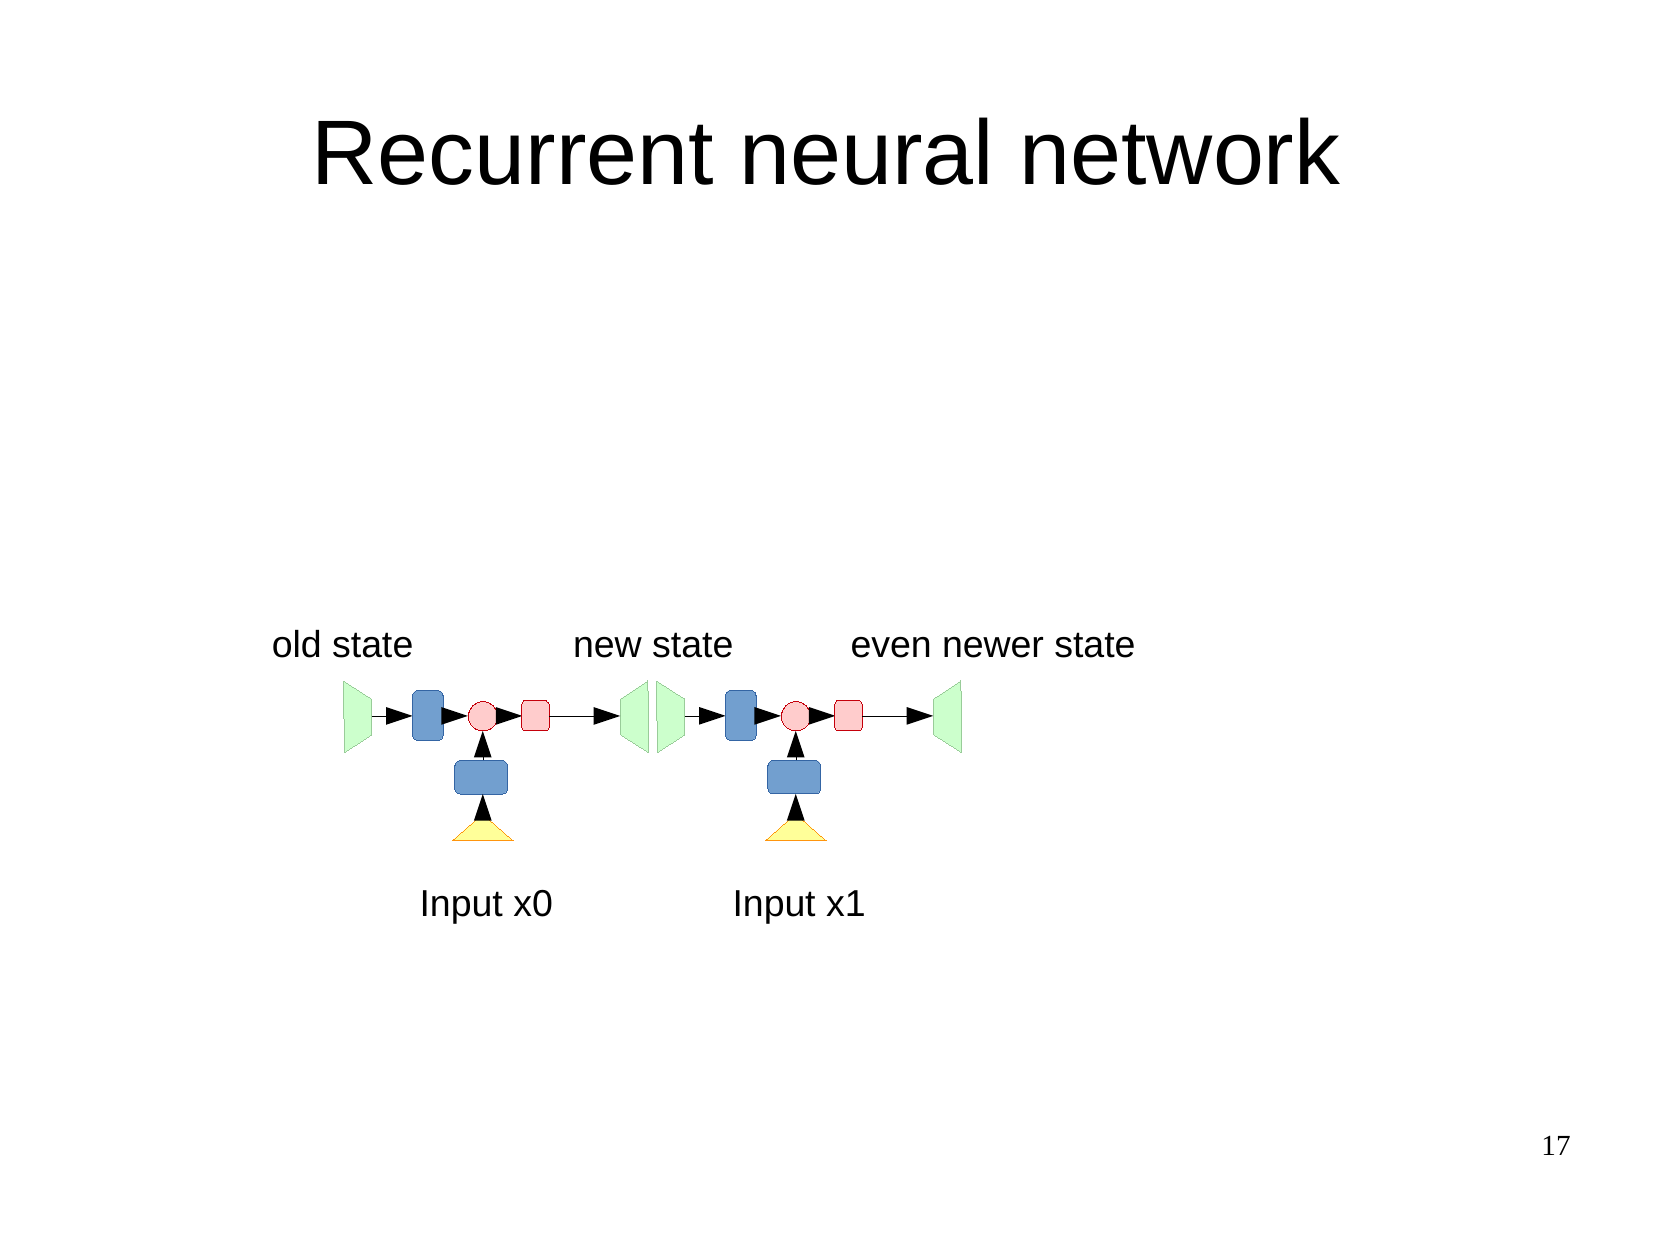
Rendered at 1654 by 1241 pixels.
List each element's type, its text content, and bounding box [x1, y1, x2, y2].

text_box [765, 821, 827, 841]
text_box Input x0 [404, 875, 568, 933]
text_box [933, 680, 962, 753]
text_box [620, 680, 649, 753]
text_box new state [558, 615, 749, 673]
text_box [725, 690, 757, 741]
text_box [834, 700, 863, 731]
text_box [468, 701, 495, 731]
title Recurrent neural network [82, 49, 1571, 257]
text_box [656, 681, 685, 753]
text_box [452, 821, 514, 841]
text_box [767, 760, 821, 794]
text_box [521, 700, 550, 731]
text_box [454, 760, 508, 795]
text_box Input x1 [717, 875, 881, 933]
text_box [412, 690, 444, 741]
text_box [781, 701, 808, 731]
text_box even newer state [835, 615, 1207, 673]
text_box [343, 681, 372, 753]
text_box old state [257, 615, 429, 673]
